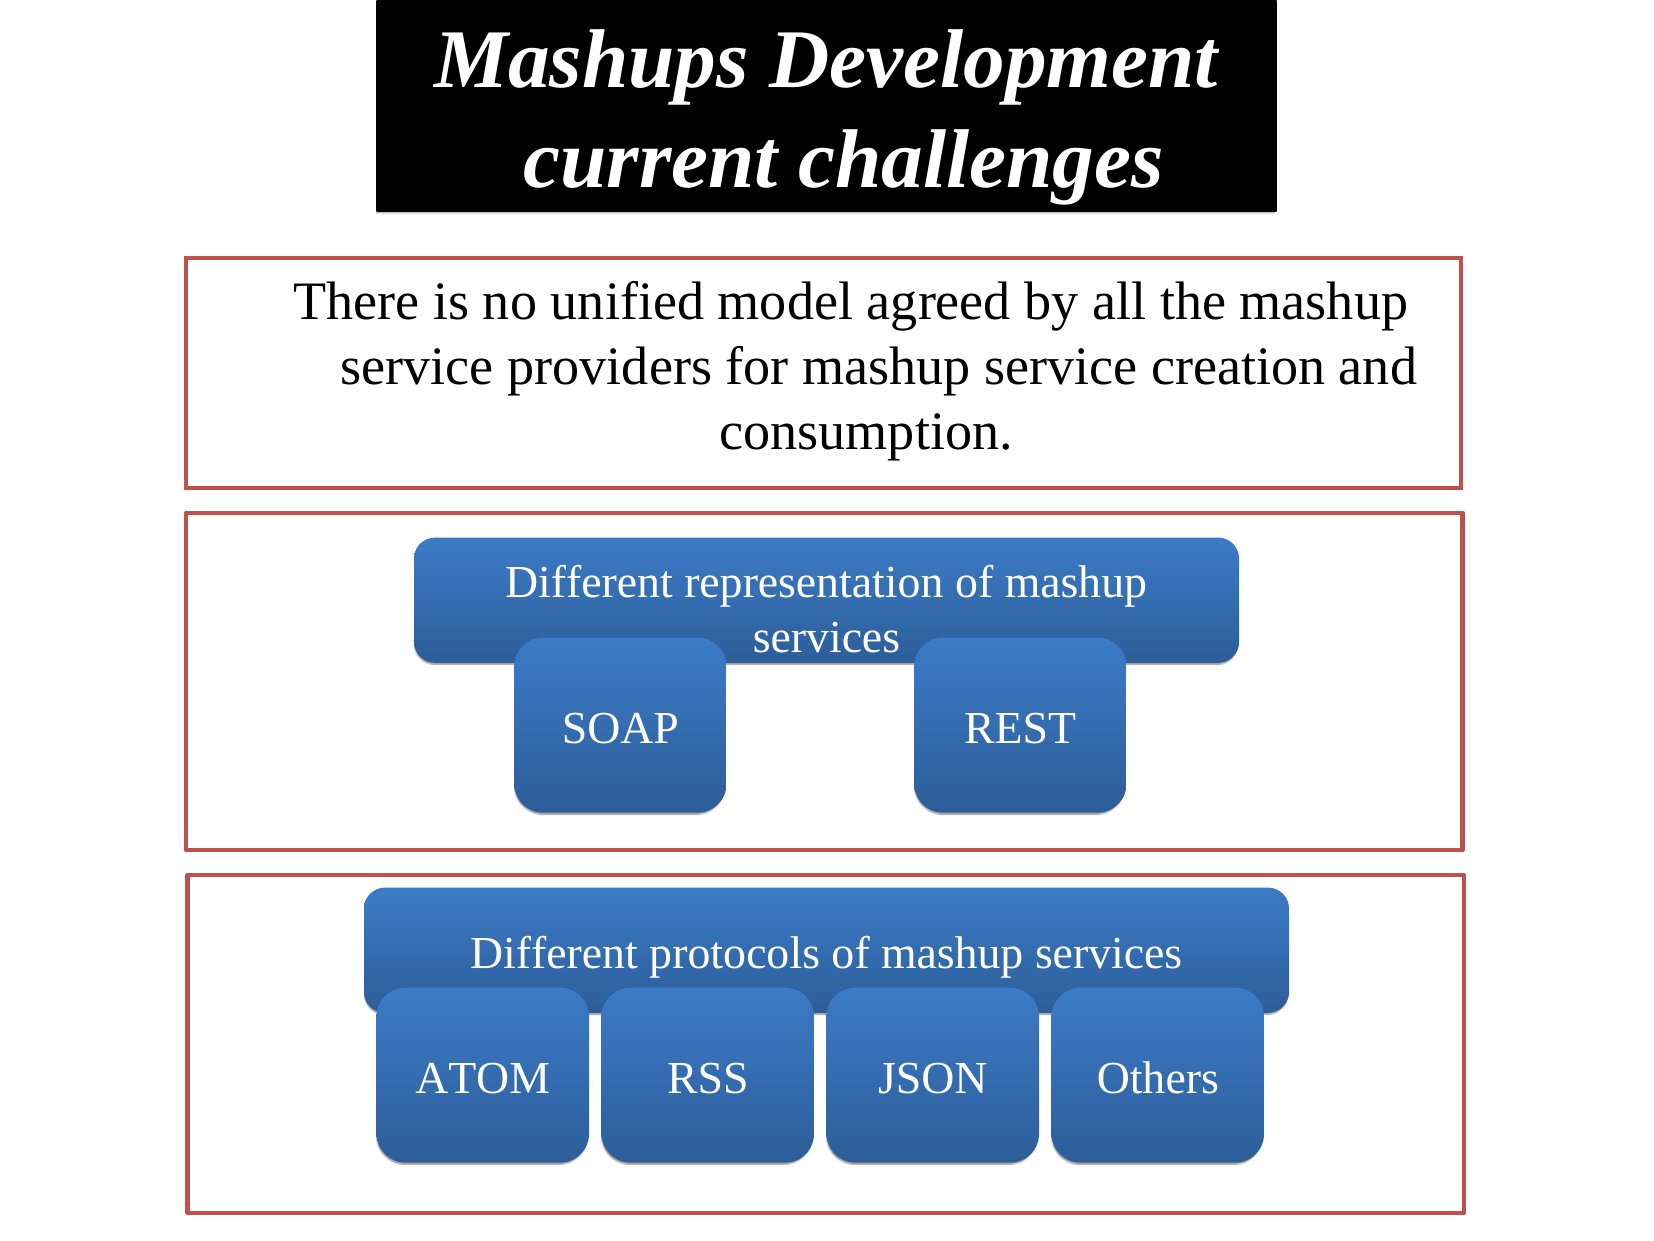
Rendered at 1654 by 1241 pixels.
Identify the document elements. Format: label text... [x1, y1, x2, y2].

text_box REST [914, 637, 1127, 813]
text_box Different representation of mashup services [414, 537, 1240, 663]
text_box JSON [826, 987, 1040, 1163]
text_box Others [1051, 987, 1265, 1163]
text_box ATOM [376, 987, 590, 1163]
text_box Different protocols of mashup services [364, 887, 1290, 1013]
title Mashups Development current challenges [376, 0, 1277, 212]
text_box RSS [601, 987, 815, 1163]
list There is no unified model agreed by all the mashup service providers for mashup service creation and consumption. [185, 257, 1461, 488]
text_box SOAP [514, 637, 727, 813]
